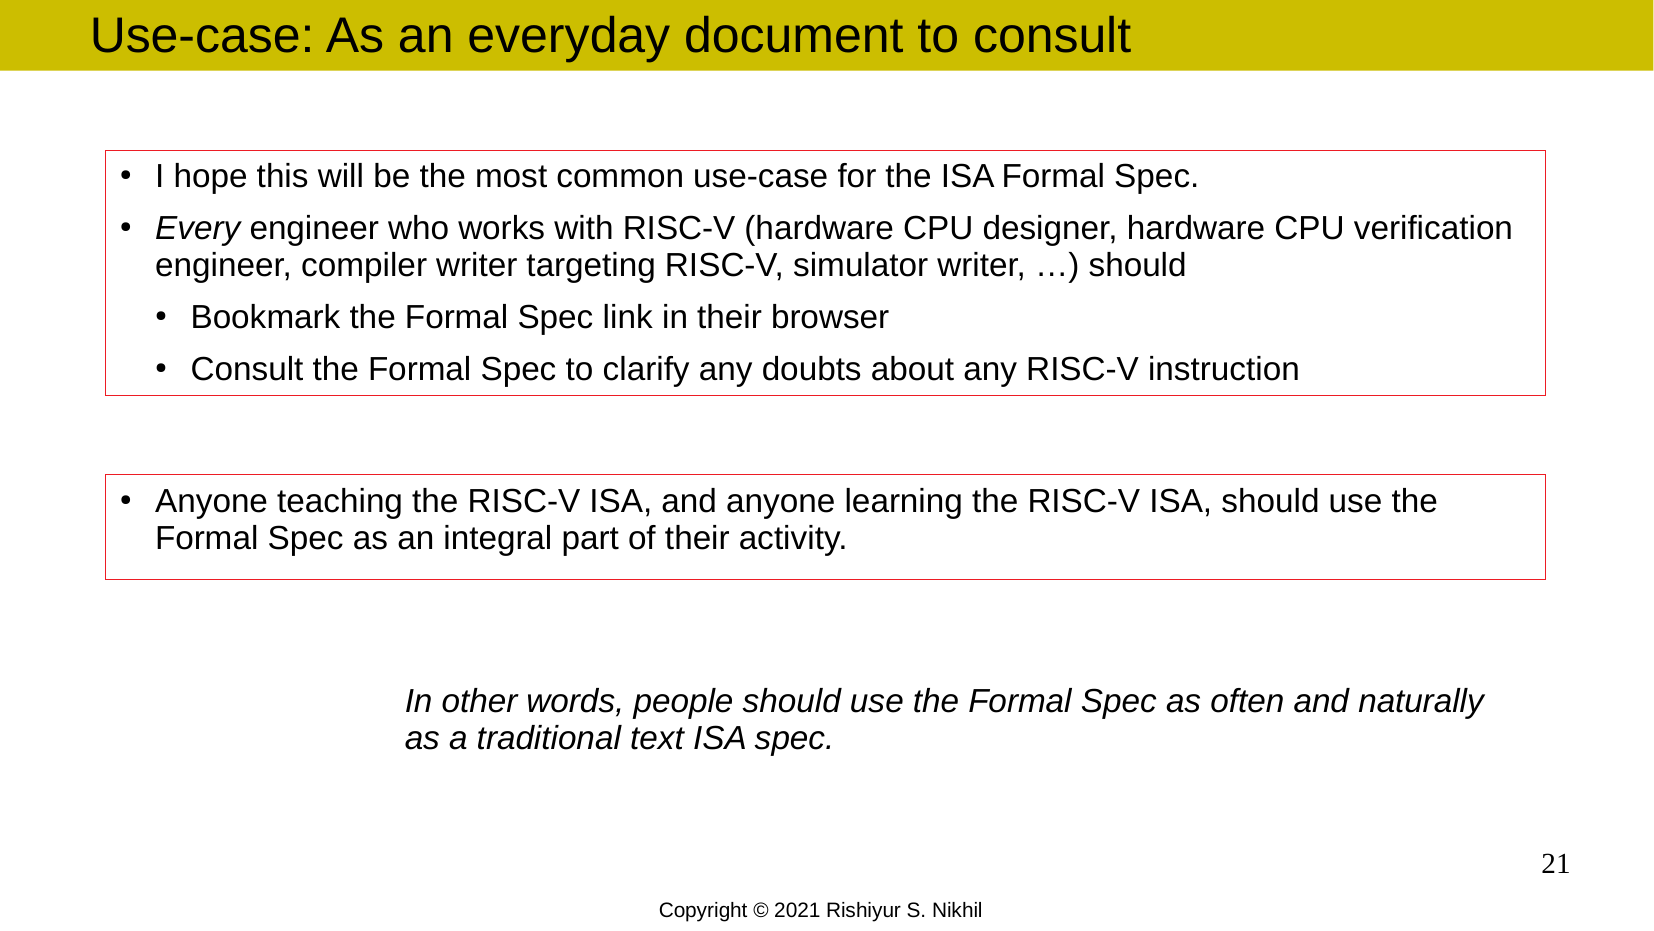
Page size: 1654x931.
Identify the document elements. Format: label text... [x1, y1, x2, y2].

text_box Anyone teaching the RISC-V ISA, and anyone learning the RISC-V ISA, should use the Formal Spec as an integral part of their activity. [105, 474, 1546, 580]
text_box In other words, people should use the Formal Spec as often and naturally as a traditional text ISA spec. [390, 675, 1516, 780]
text_box I hope this will be the most common use-case for the ISA Formal Spec. Every engineer who works with RISC-V (hardware CPU designer, hardware CPU verification engineer, compiler writer targeting RISC-V, simulator writer, …) should Bookmark the Formal Spec link in their browser Consult the Formal Spec to clarify any doubts about any RISC-V instruction [105, 150, 1546, 396]
text_box Use-case: As an everyday document to consult [0, 0, 1654, 71]
